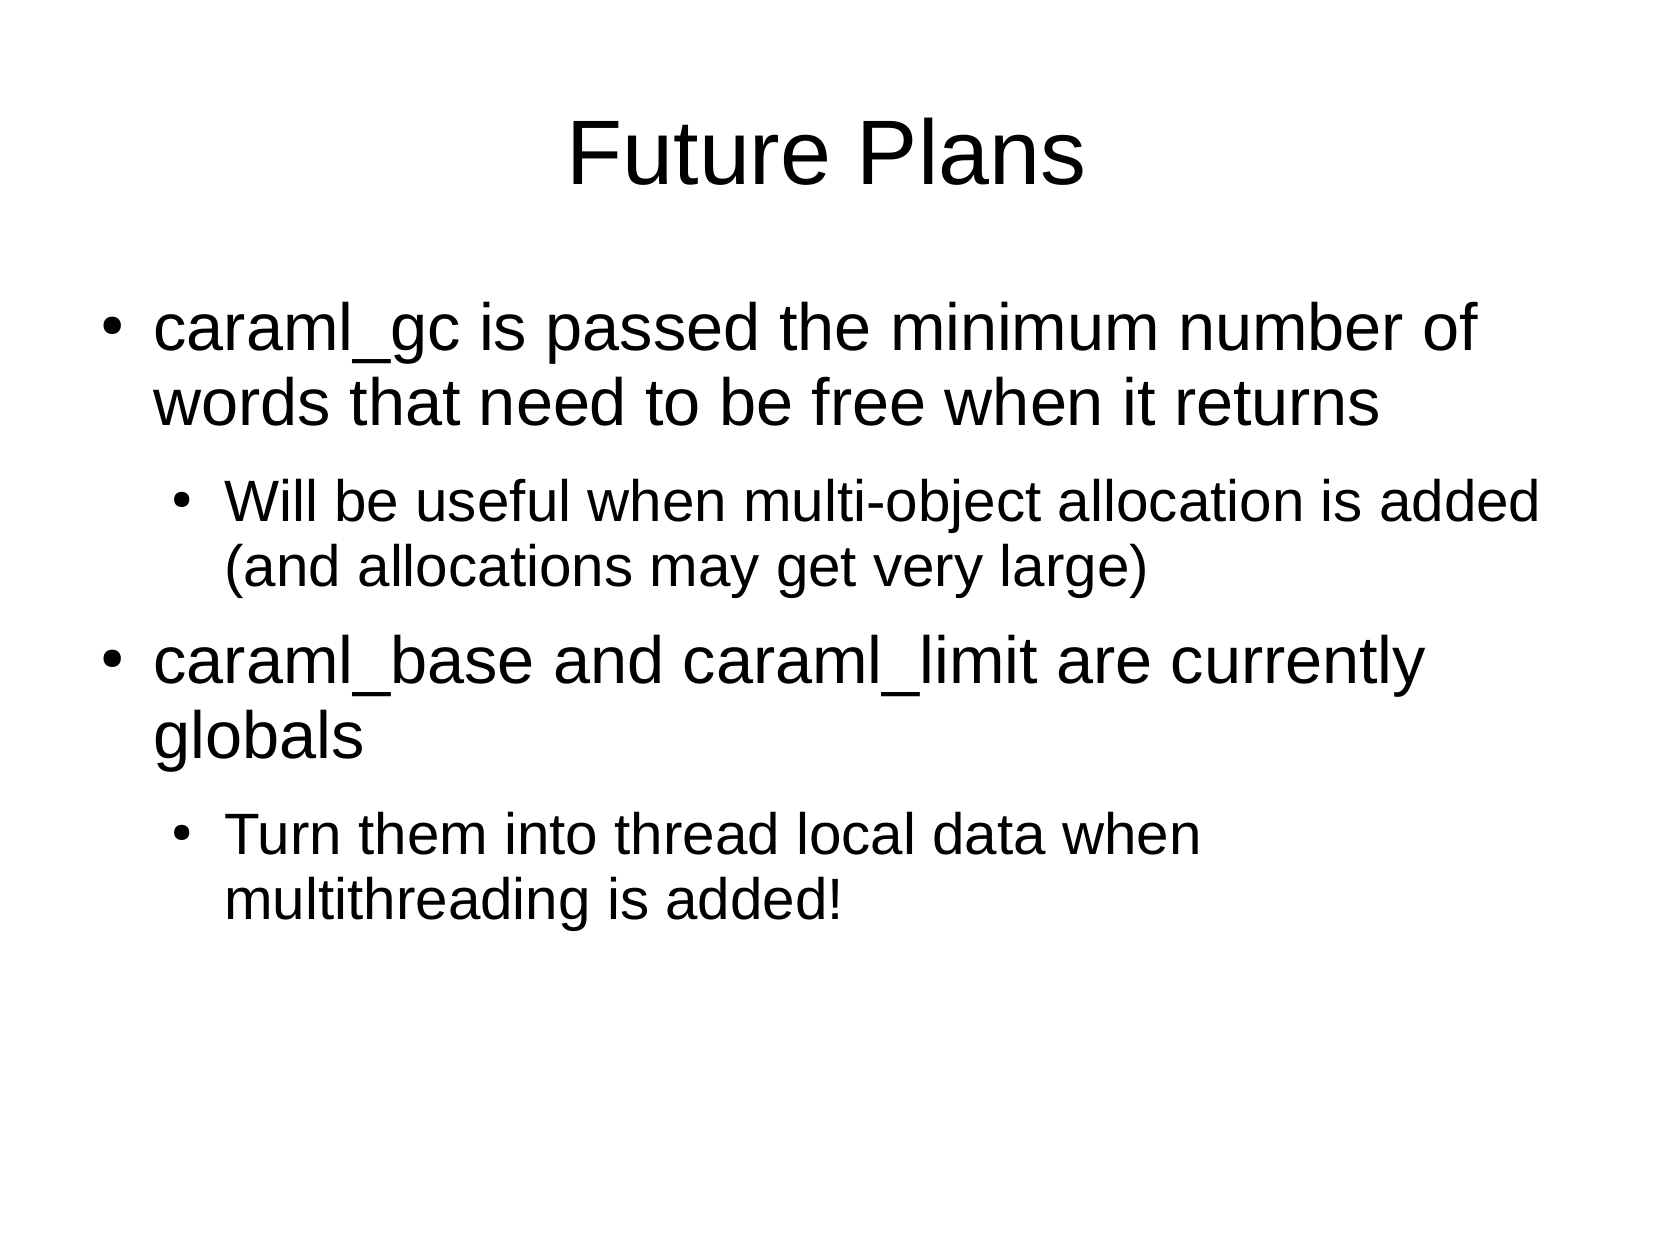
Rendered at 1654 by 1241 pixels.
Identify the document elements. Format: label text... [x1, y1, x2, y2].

list caraml_gc is passed the minimum number of words that need to be free when it returns Will be useful when multi-object allocation is added (and allocations may get very large) caraml_base and caraml_limit are currently globals Turn them into thread local data when multithreading is added! [82, 290, 1571, 1109]
title Future Plans [82, 49, 1571, 257]
